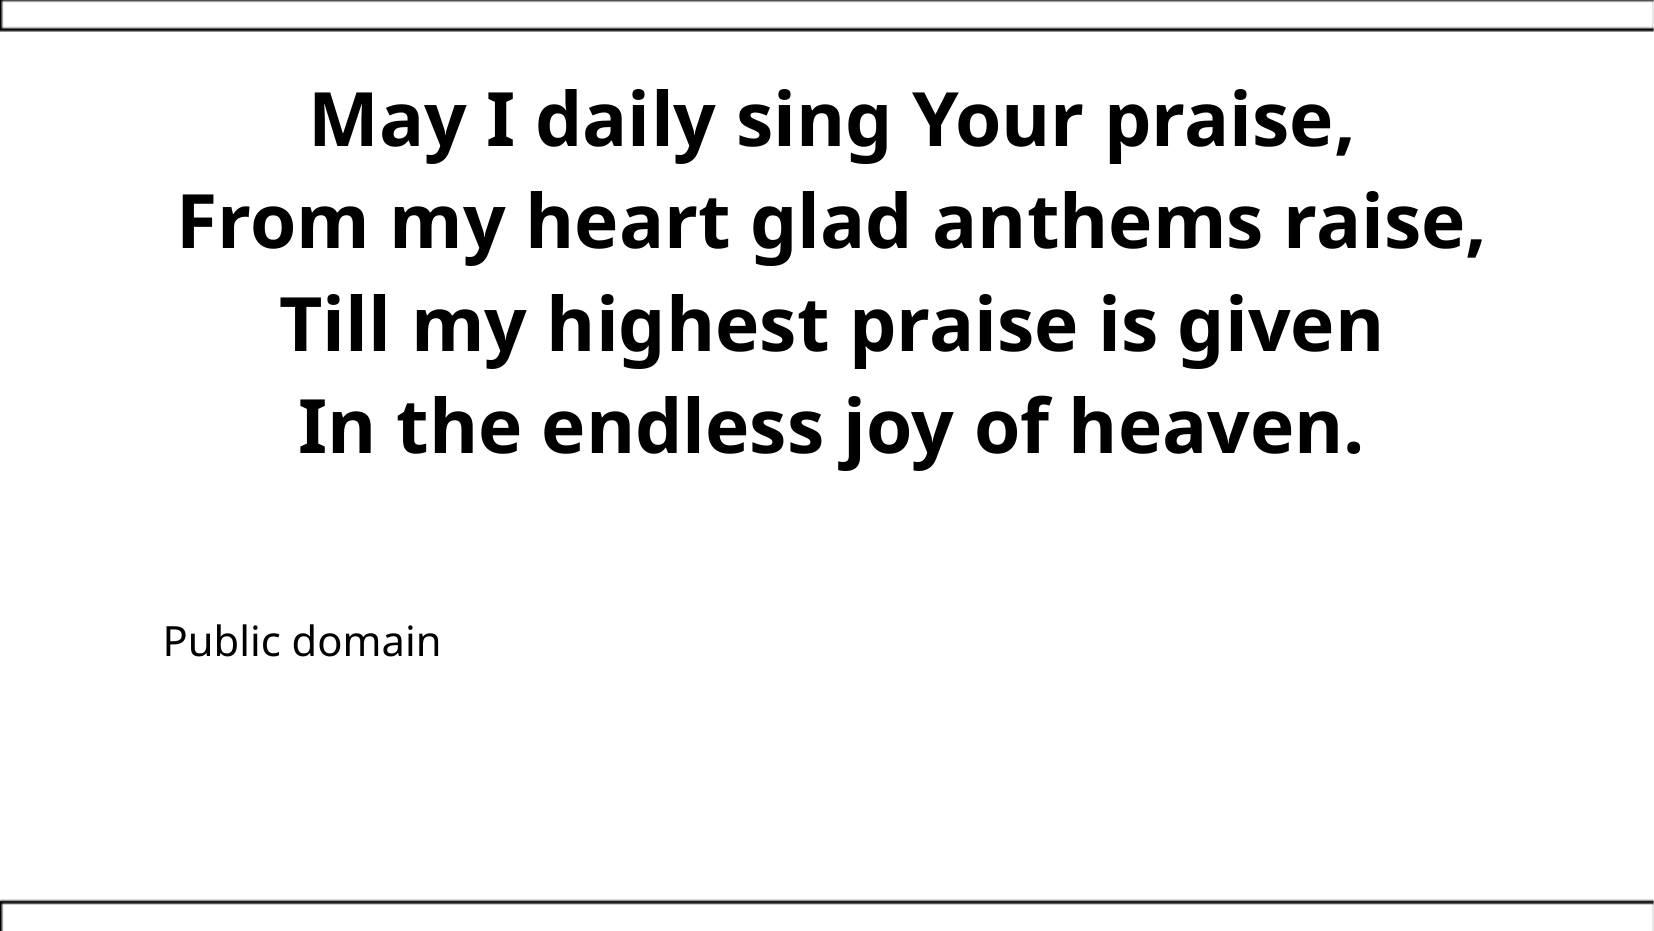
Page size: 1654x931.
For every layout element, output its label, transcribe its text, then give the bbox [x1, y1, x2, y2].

text_box May I daily sing Your praise, From my heart glad anthems raise, Till my highest praise is given In the endless joy of heaven. Public domain [105, 58, 1561, 719]
picture [0, 0, 1654, 931]
